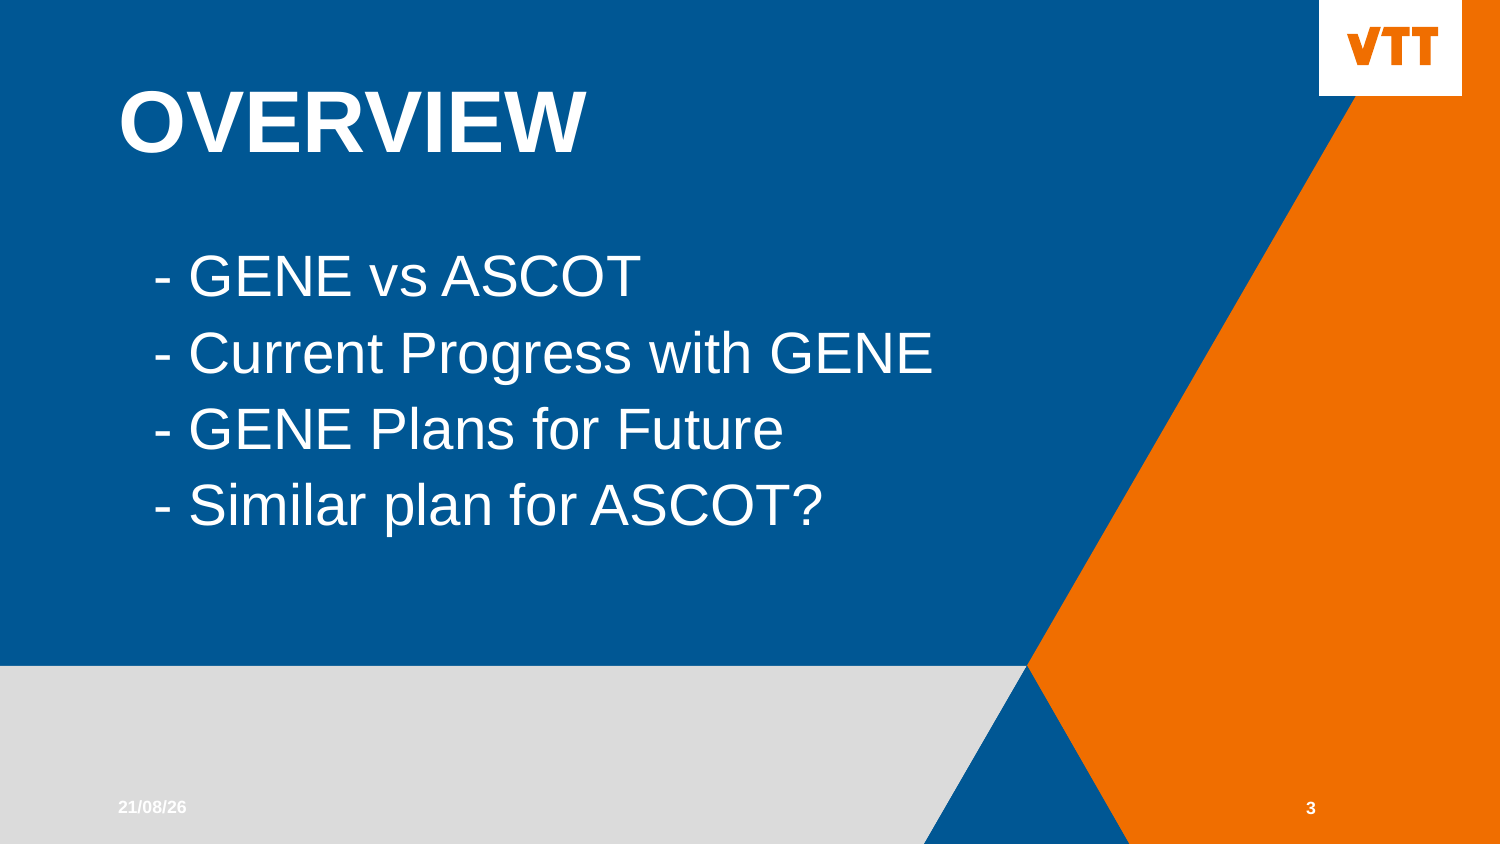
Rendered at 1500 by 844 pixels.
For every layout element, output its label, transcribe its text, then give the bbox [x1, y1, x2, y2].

slide_number <number> [1257, 796, 1364, 844]
list - GENE vs ASCOT - Current Progress with GENE - GENE Plans for Future - Similar plan for ASCOT? [117, 238, 1258, 739]
slide_number 14/06/24 [118, 796, 237, 844]
title OVERVIEW [118, 76, 1111, 184]
